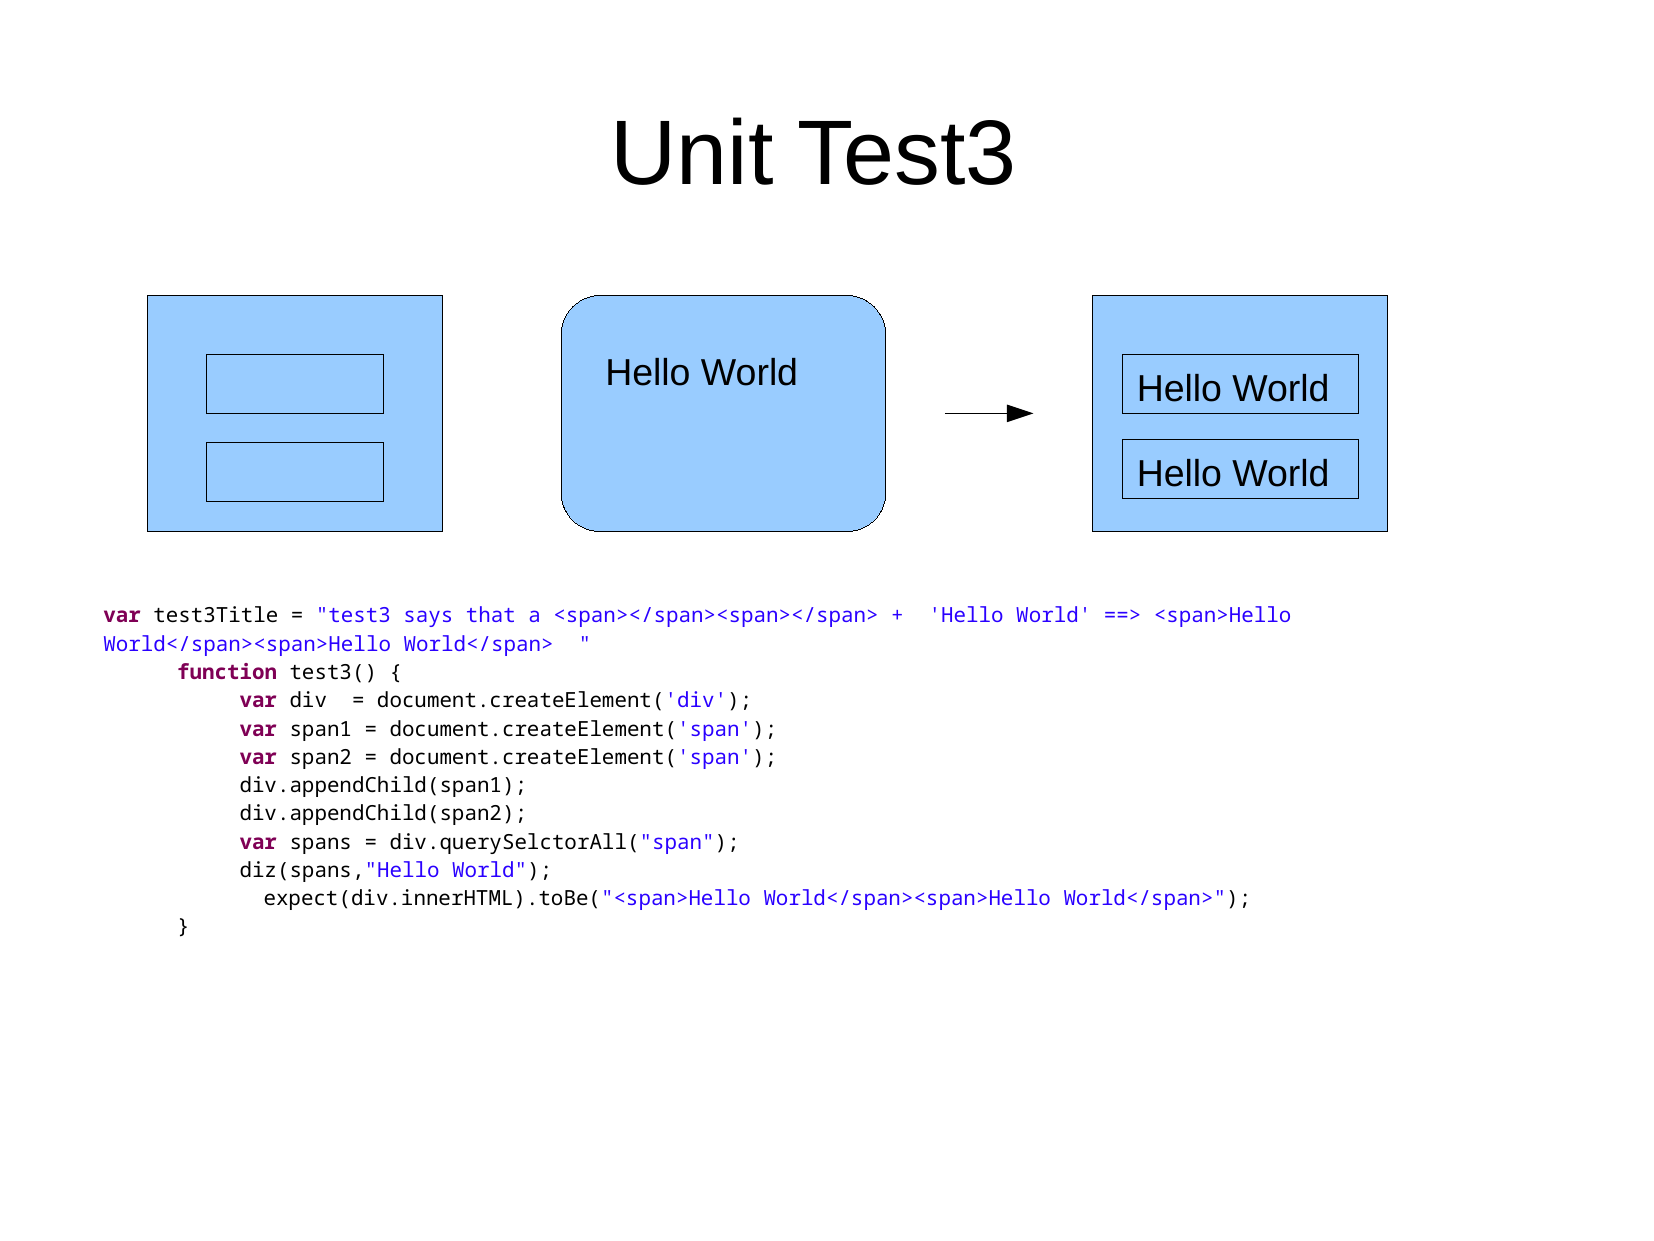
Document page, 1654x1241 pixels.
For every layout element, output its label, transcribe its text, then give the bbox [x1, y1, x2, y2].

title Unit Test3 [82, 49, 1571, 257]
text_box [147, 295, 443, 532]
text_box Hello World [590, 343, 827, 401]
text_box [561, 295, 886, 532]
text_box Hello World [1122, 360, 1359, 418]
text_box Hello World [1122, 445, 1359, 502]
text_box var test3Title = "test3 says that a <span></span><span></span> + 'Hello World' ==> <span>Hello World</span><span>Hello World</span> " function test3() { var div = document.createElement('div'); var span1 = document.createElement('span'); var span2 = document.createElement('span'); div.appendChild(span1); div.appendChild(span2); var spans = div.querySelctorAll("span"); diz(spans,"Hello World"); expect(div.innerHTML).toBe("<span>Hello World</span><span>Hello World</span>"); } [88, 593, 1595, 1152]
text_box [1092, 295, 1388, 532]
